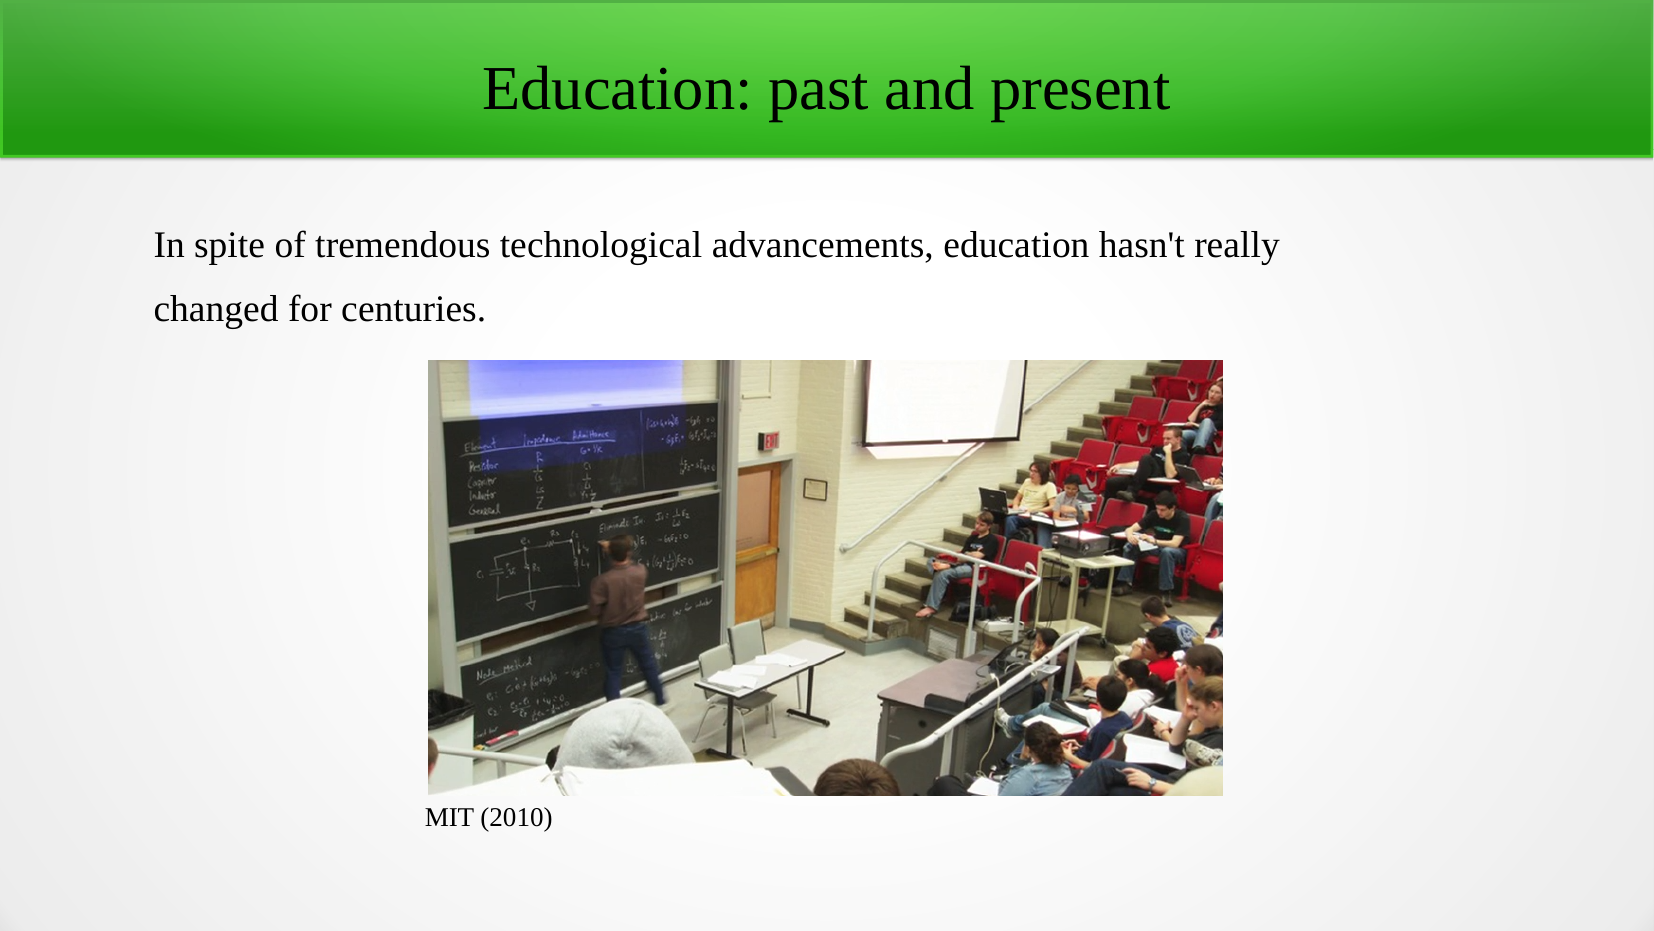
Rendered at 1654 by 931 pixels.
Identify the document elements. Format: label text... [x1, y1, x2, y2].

list In spite of tremendous technological advancements, education hasn't really changed for centuries. [82, 224, 1571, 764]
title Education: past and present [82, 35, 1571, 142]
text_box MIT (2010) [248, 795, 579, 880]
picture [428, 360, 1223, 796]
